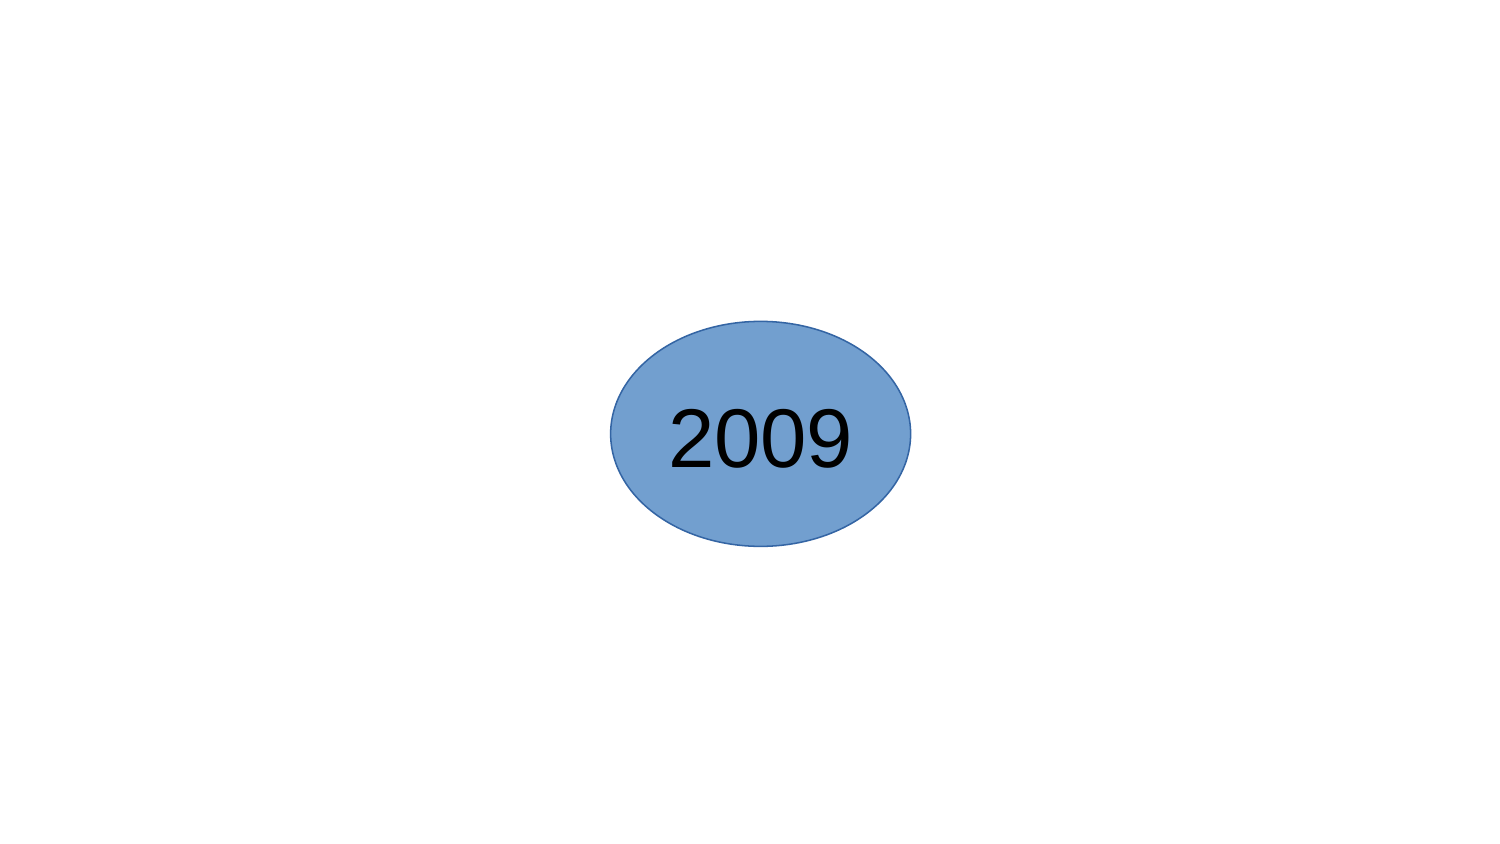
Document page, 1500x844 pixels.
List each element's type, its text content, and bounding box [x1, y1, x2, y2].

text_box 2009 [610, 321, 911, 547]
